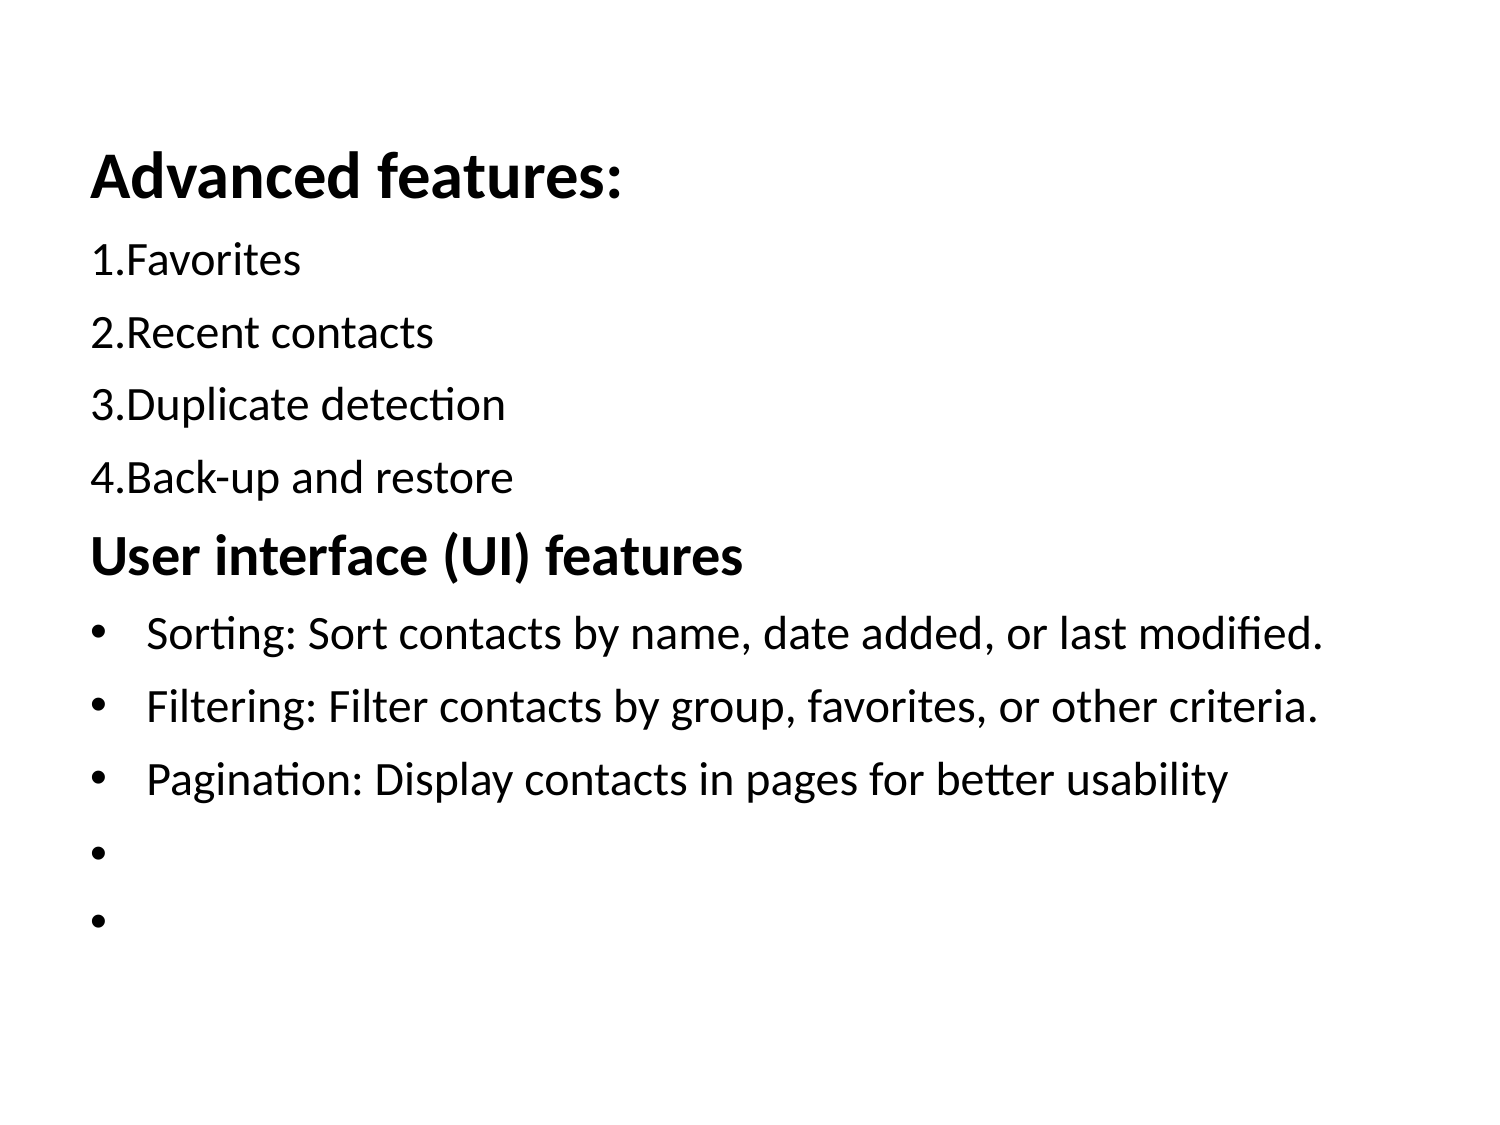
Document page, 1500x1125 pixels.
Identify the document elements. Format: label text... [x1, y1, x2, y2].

list Advanced features: 1.Favorites 2.Recent contacts 3.Duplicate detection 4.Back-up and restore User interface (UI) features Sorting: Sort contacts by name, date added, or last modified. Filtering: Filter contacts by group, favorites, or other criteria. Pagination: Display contacts in pages for better usability [75, 133, 1426, 877]
